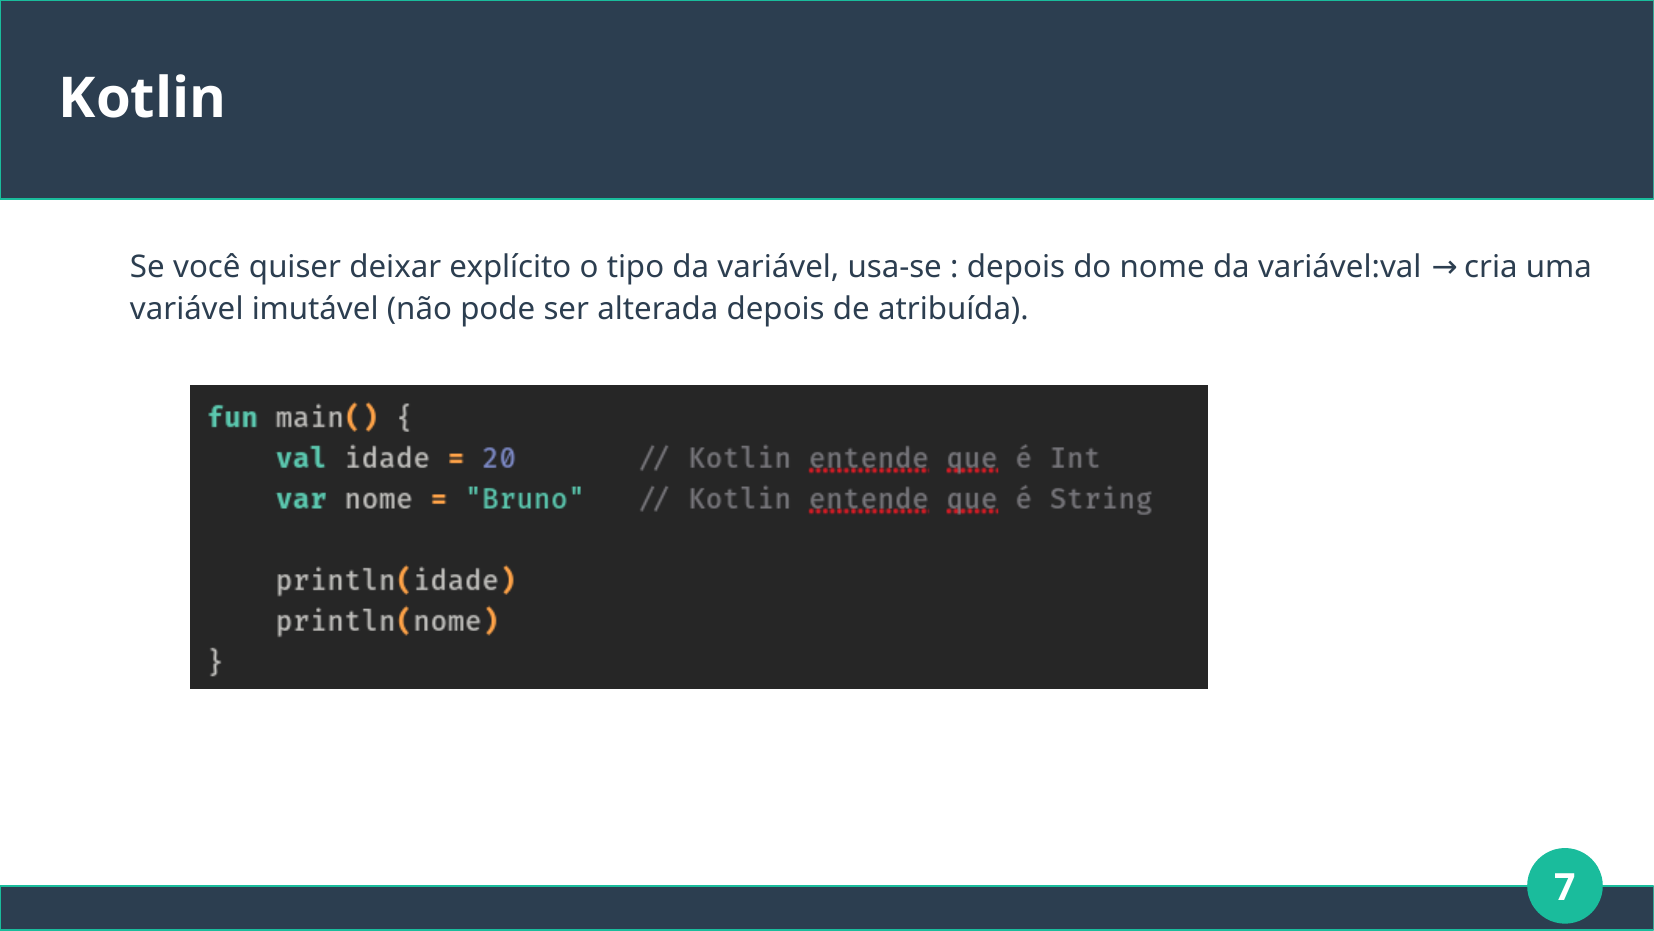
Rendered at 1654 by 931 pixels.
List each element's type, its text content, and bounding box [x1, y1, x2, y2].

picture [190, 385, 1208, 689]
list Se você quiser deixar explícito o tipo da variável, usa-se : depois do nome da variável:val → cria uma variável imutável (não pode ser alterada depois de atribuída). [59, 243, 1595, 864]
title Kotlin [59, 37, 1595, 155]
